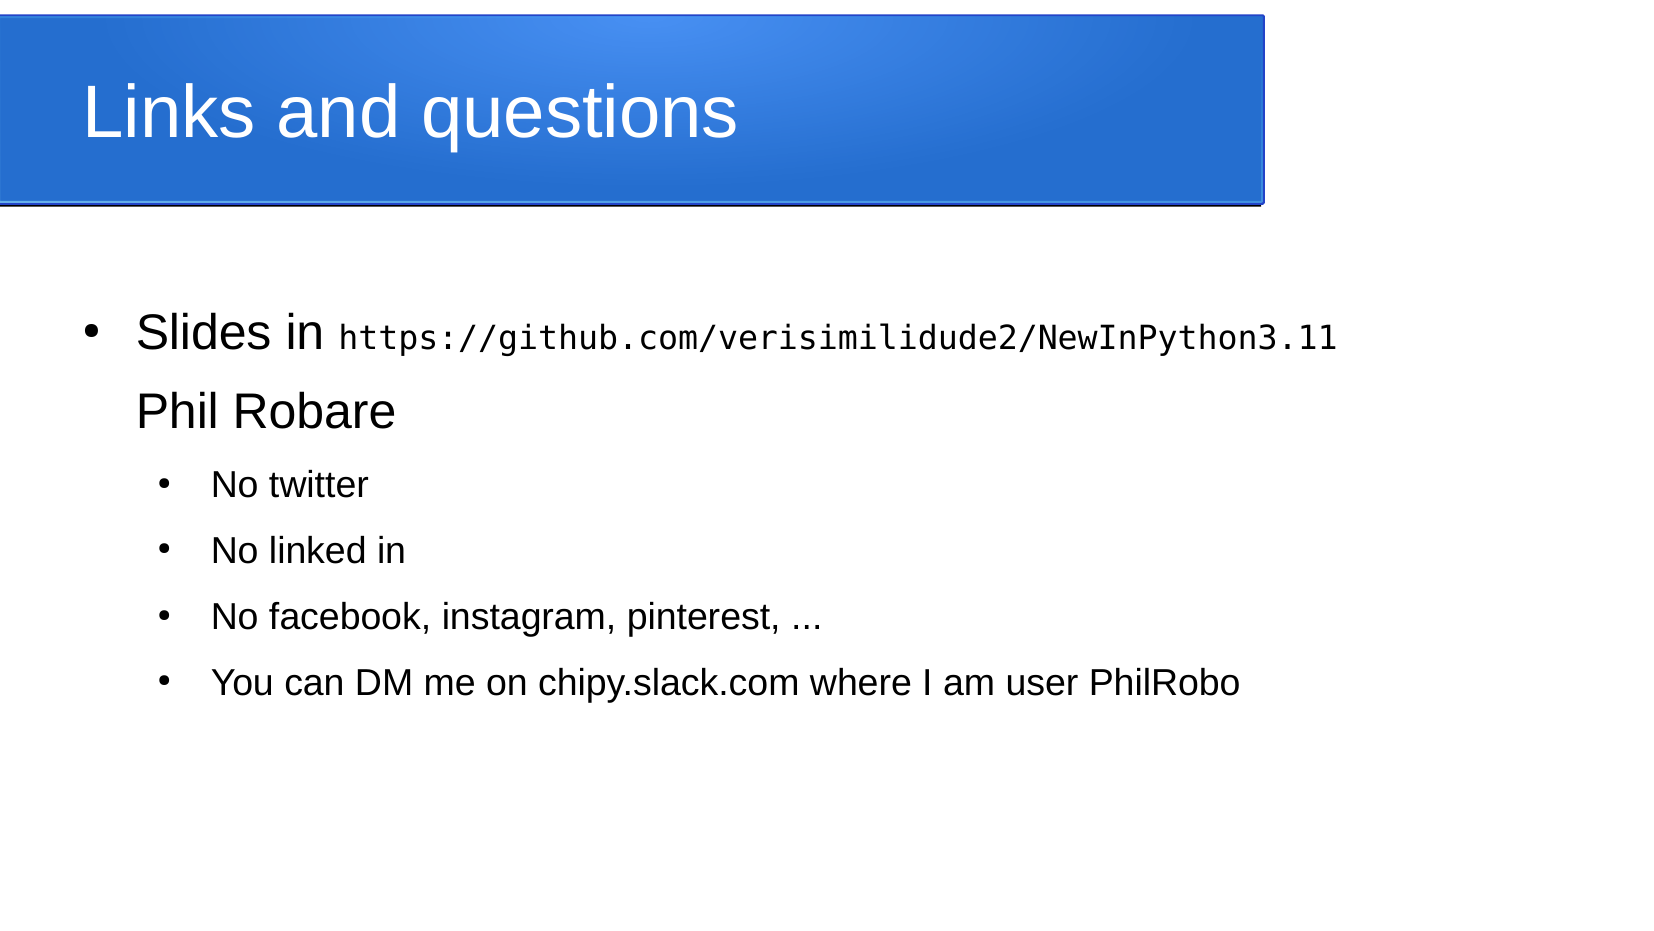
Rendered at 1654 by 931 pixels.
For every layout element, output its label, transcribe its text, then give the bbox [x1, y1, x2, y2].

title Links and questions [82, 35, 1235, 189]
list Slides in https://github.com/verisimilidude2/NewInPython3.11 Phil Robare No twitter No linked in No facebook, instagram, pinterest, ... You can DM me on chipy.slack.com where I am user PhilRobo [64, 224, 1554, 856]
